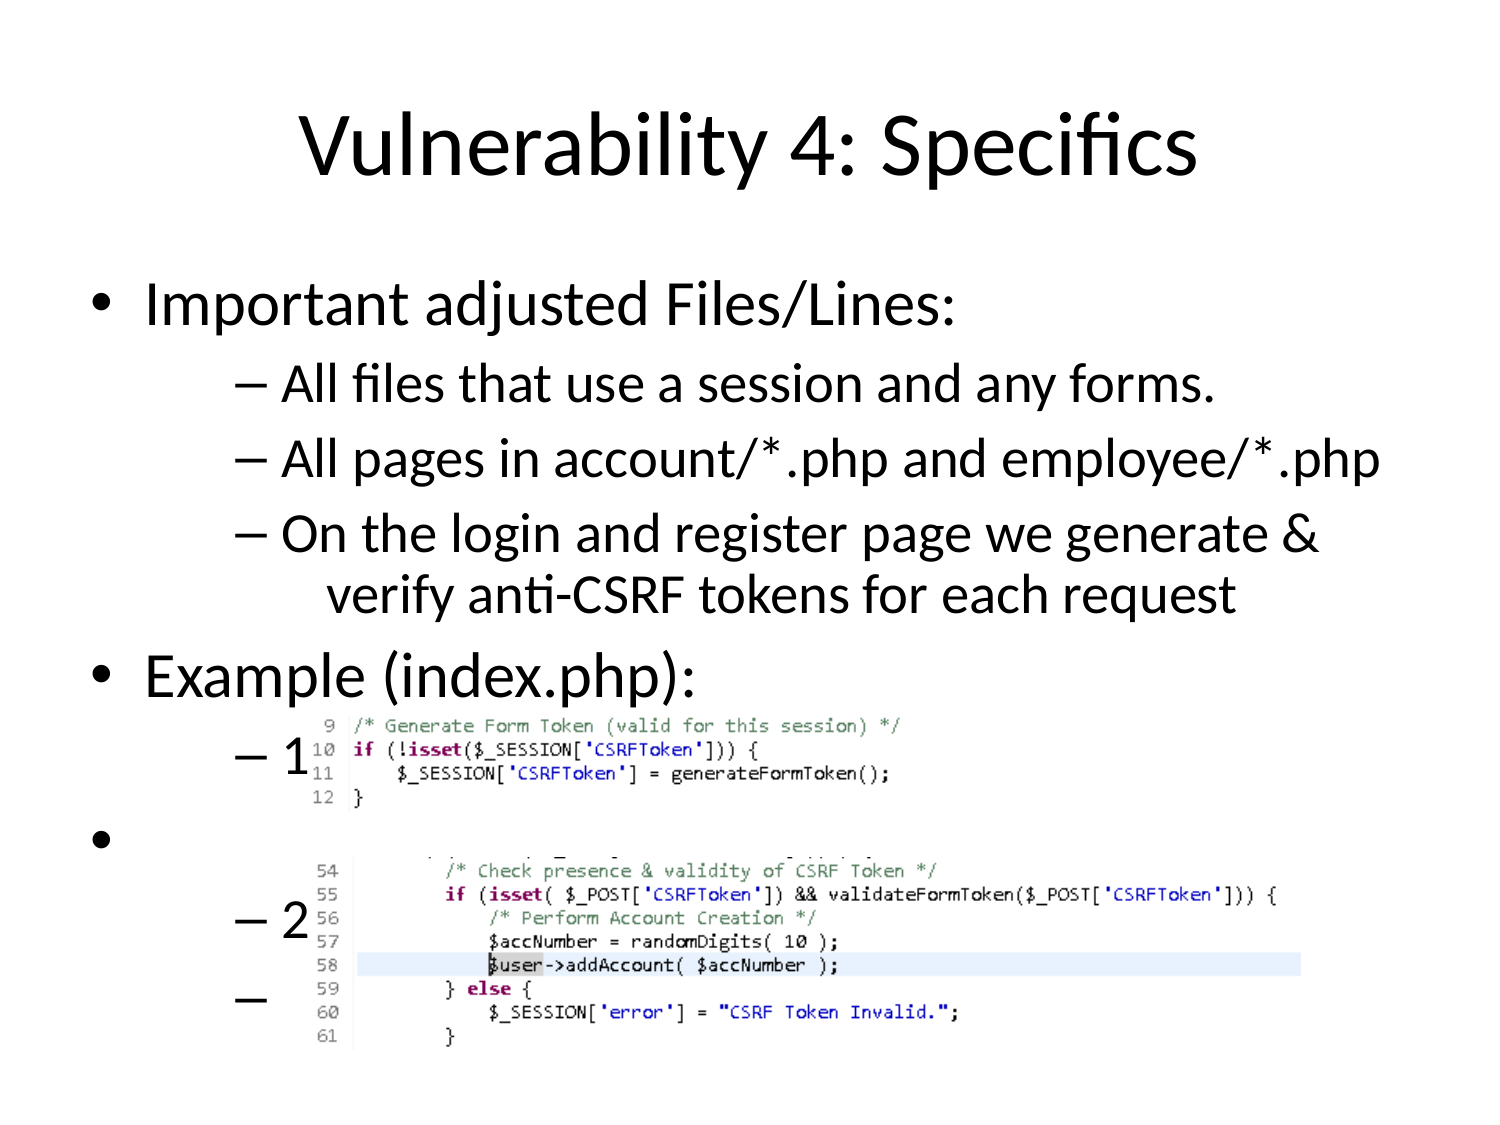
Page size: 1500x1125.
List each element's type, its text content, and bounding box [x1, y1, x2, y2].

picture [311, 716, 928, 813]
list Important adjusted Files/Lines: All files that use a session and any forms. All pages in account/*.php and employee/*.php On the login and register page we generate & verify anti-CSRF tokens for each request Example (index.php): 1.) 2.) [75, 262, 1426, 1005]
picture [312, 857, 1301, 1051]
title Vulnerability 4: Specifics [75, 45, 1426, 233]
